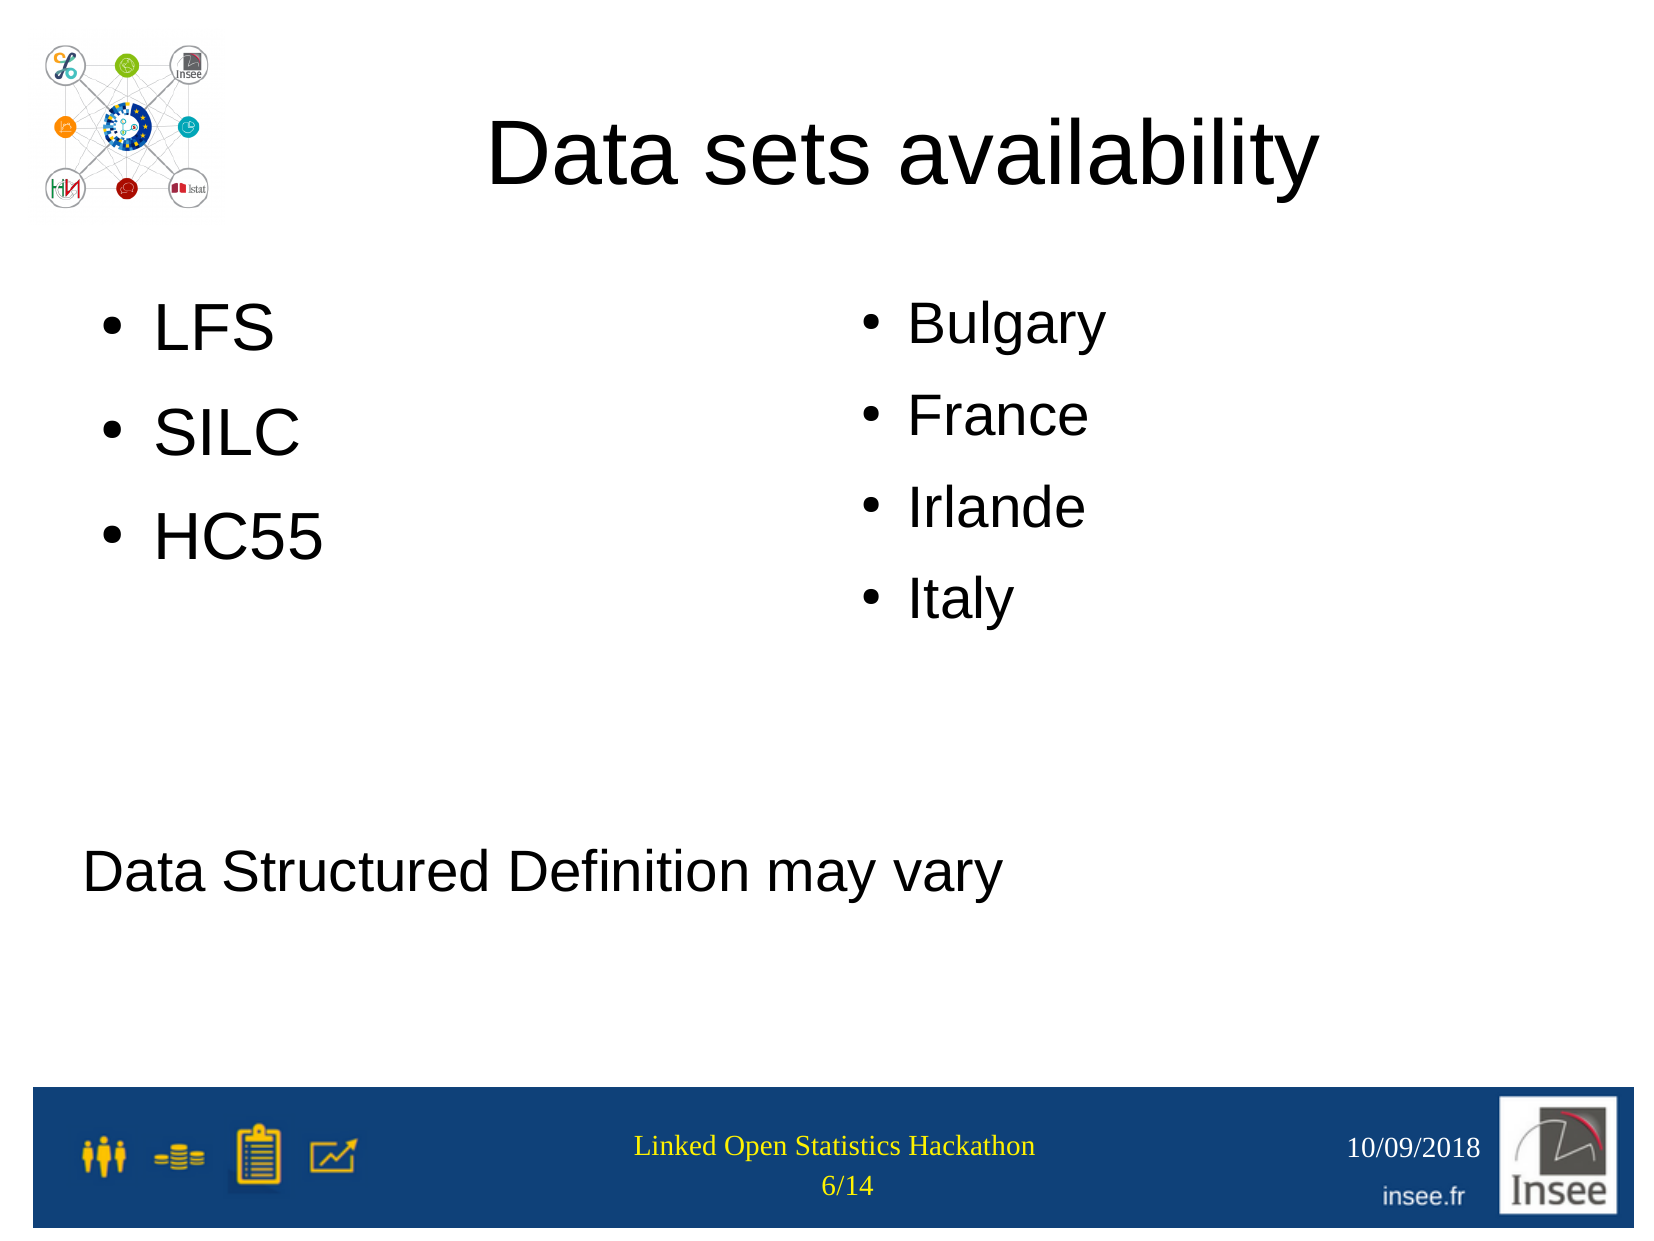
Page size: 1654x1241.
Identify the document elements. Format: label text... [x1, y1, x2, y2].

title Data sets availability [236, 49, 1571, 257]
list Data Structured Definition may vary [82, 838, 1571, 957]
list Bulgary France Irlande Italy [845, 290, 1572, 634]
list LFS SILC HC55 [82, 290, 809, 634]
picture [28, 28, 225, 225]
picture [33, 1087, 1634, 1228]
